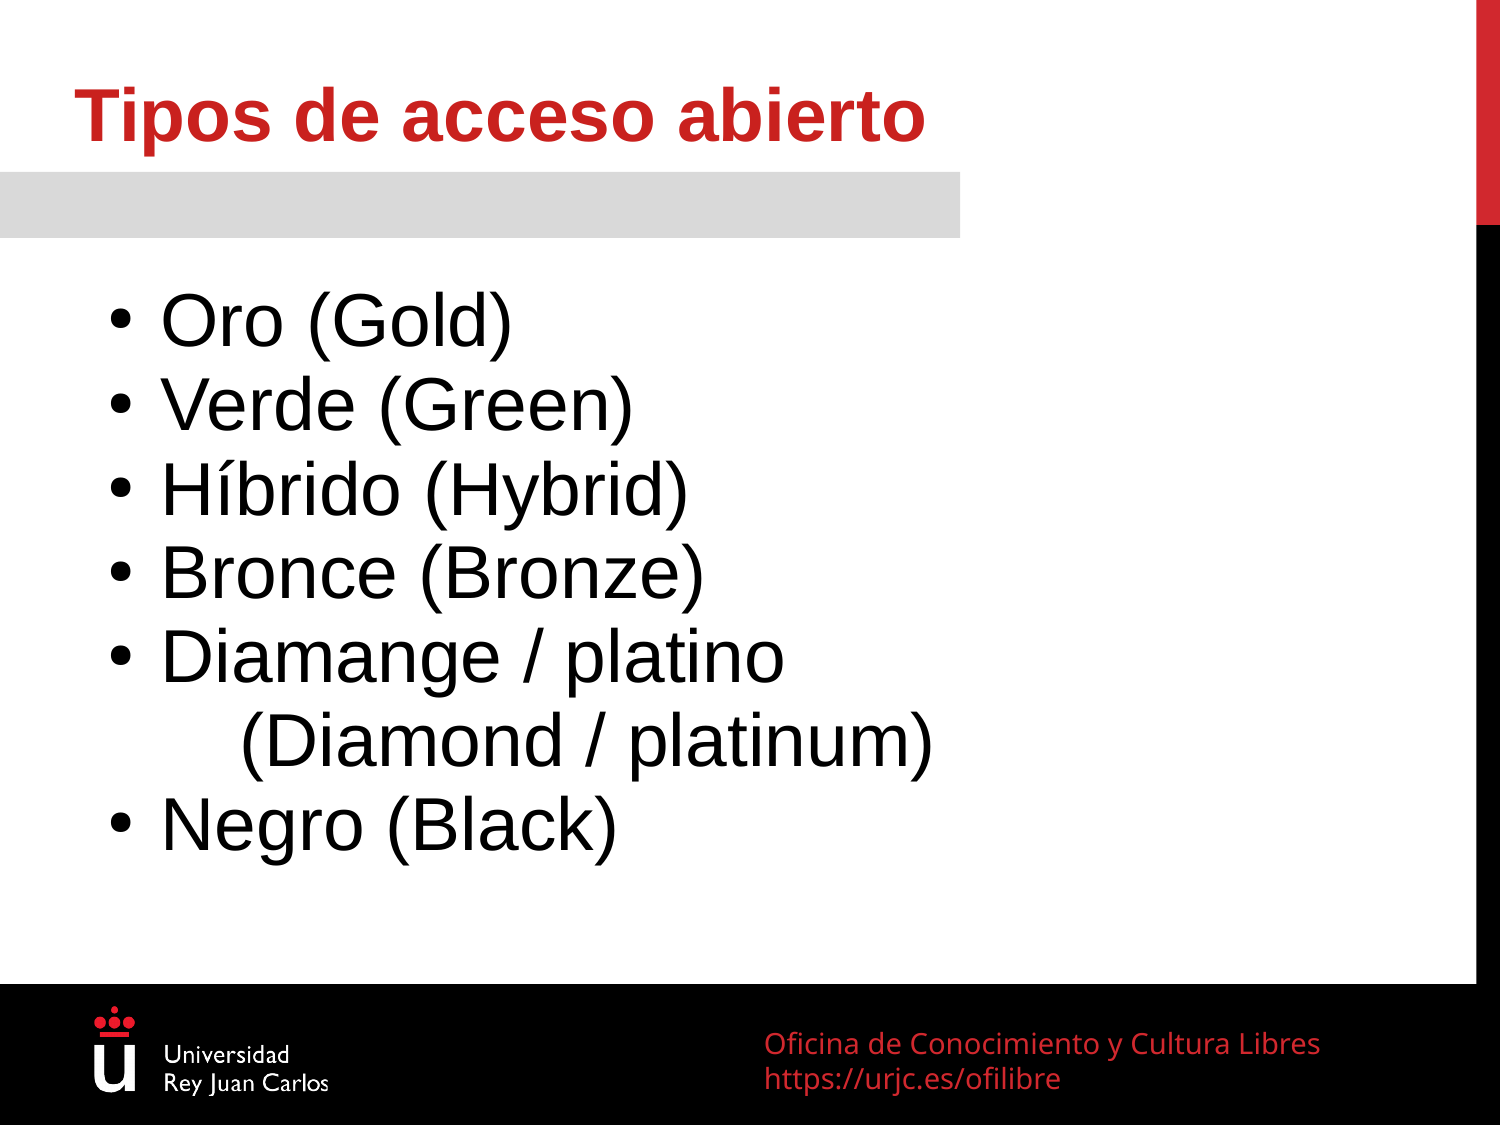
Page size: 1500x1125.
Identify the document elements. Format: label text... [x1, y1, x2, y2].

title [75, 24, 1026, 250]
text_box Oficina de Conocimiento y Cultura Libres https://urjc.es/ofilibre [748, 1017, 1500, 1125]
text_box [0, 984, 1500, 1125]
text_box [0, 171, 961, 238]
text_box Oro (Gold) Verde (Green) Híbrido (Hybrid) Bronce (Bronze) Diamange / platino (Diamond / platinum) Negro (Black) [75, 271, 1226, 937]
picture [94, 1006, 328, 1096]
text_box Tipos de acceso abierto [60, 66, 991, 249]
